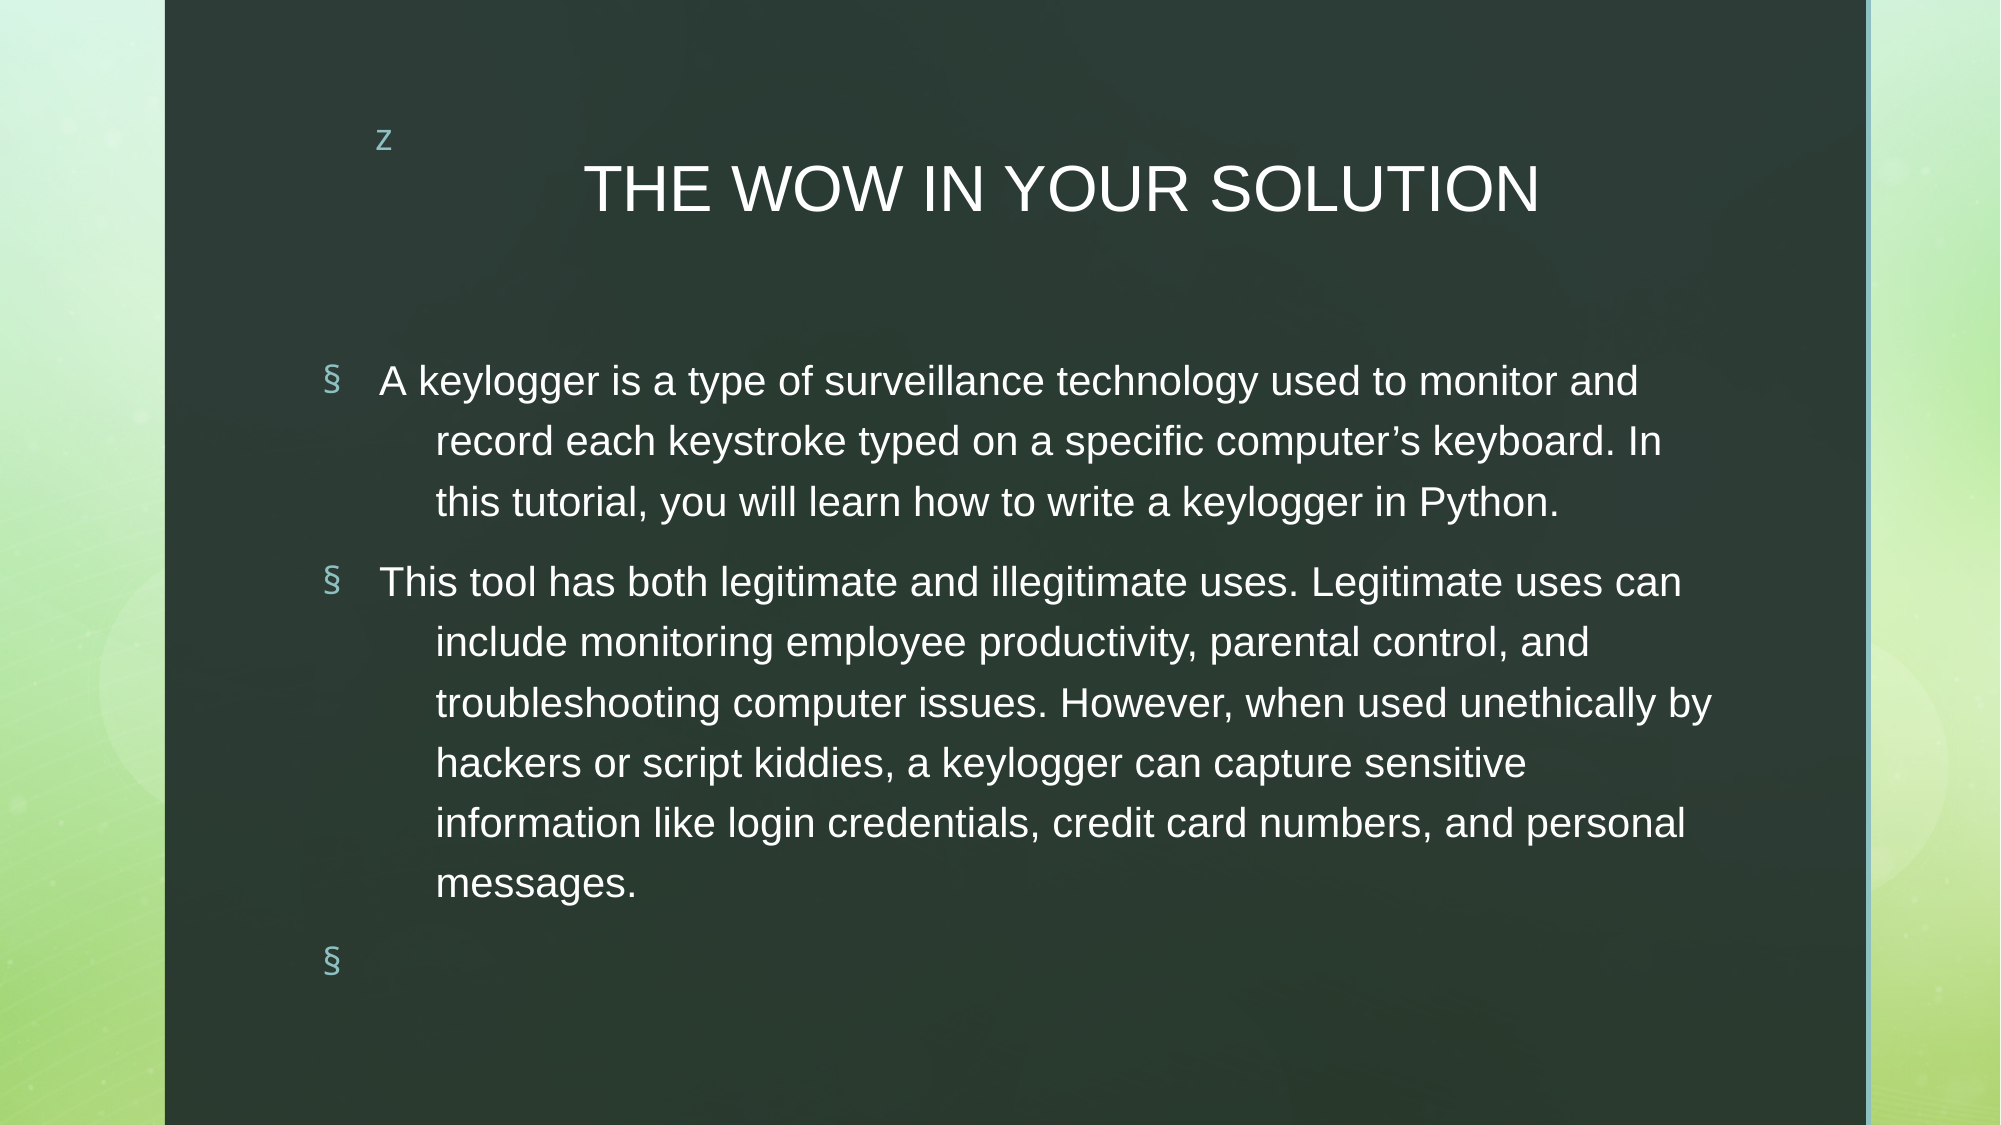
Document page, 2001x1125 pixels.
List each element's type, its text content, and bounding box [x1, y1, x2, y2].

title THE WOW IN YOUR SOLUTION [478, 147, 1784, 312]
list A keylogger is a type of surveillance technology used to monitor and record each keystroke typed on a specific computer’s keyboard. In this tutorial, you will learn how to write a keylogger in Python. This tool has both legitimate and illegitimate uses. Legitimate uses can include monitoring employee productivity, parental control, and troubleshooting computer issues. However, when used unethically by hackers or script kiddies, a keylogger can capture sensitive information like login credentials, credit card numbers, and personal messages. [307, 336, 1734, 993]
